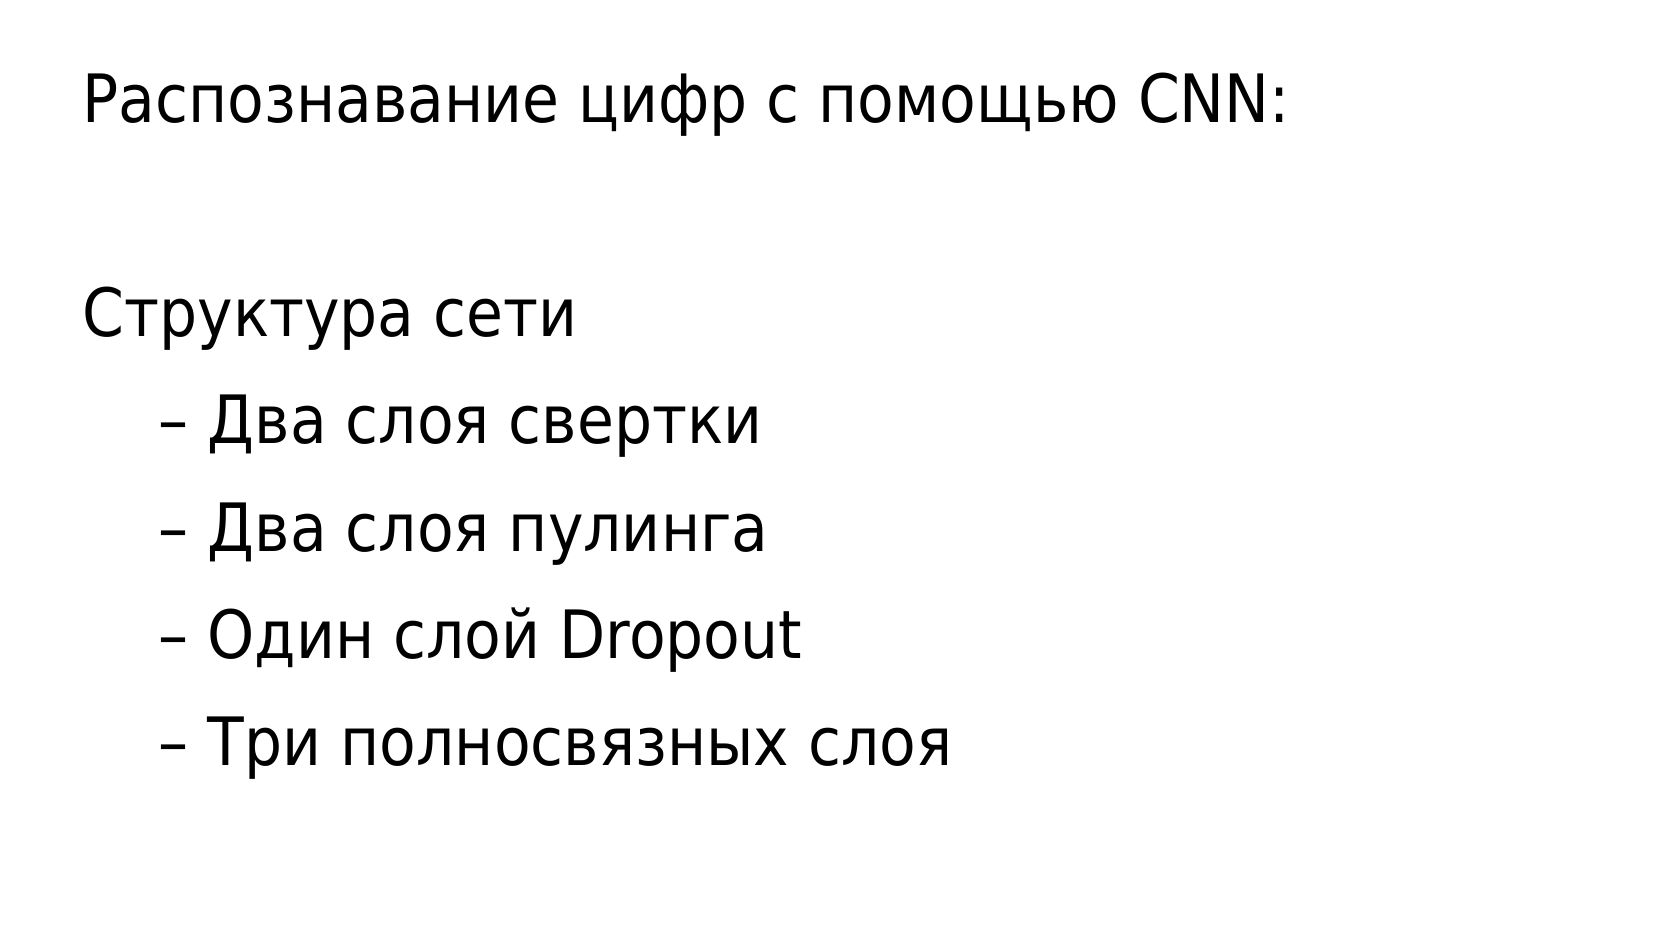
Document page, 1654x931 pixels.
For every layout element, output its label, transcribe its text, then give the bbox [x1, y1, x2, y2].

list Распознавание цифр с помощью CNN: Структура сети – Два слоя свертки – Два слоя пулинга – Один слой Dropout – Три полносвязных слоя [82, 60, 1606, 886]
